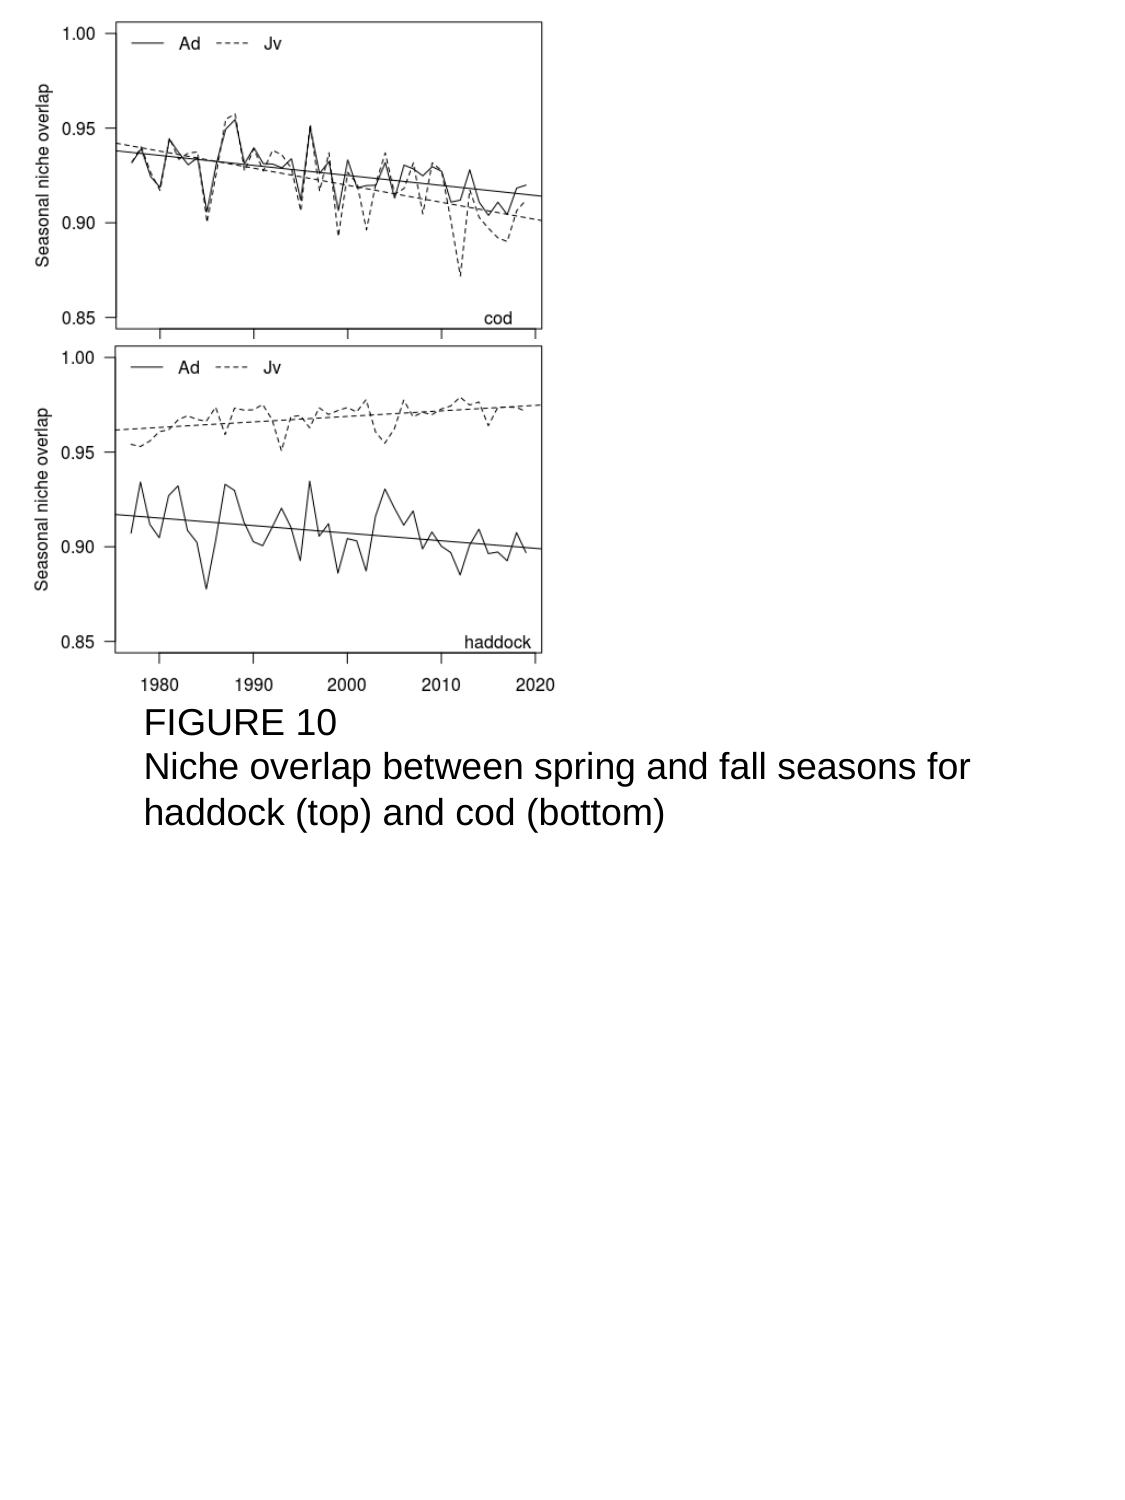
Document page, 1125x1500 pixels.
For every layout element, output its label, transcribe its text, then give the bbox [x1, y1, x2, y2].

text_box FIGURE 10 Niche overlap between spring and fall seasons for haddock (top) and cod (bottom) [128, 690, 997, 840]
picture [30, 15, 557, 697]
